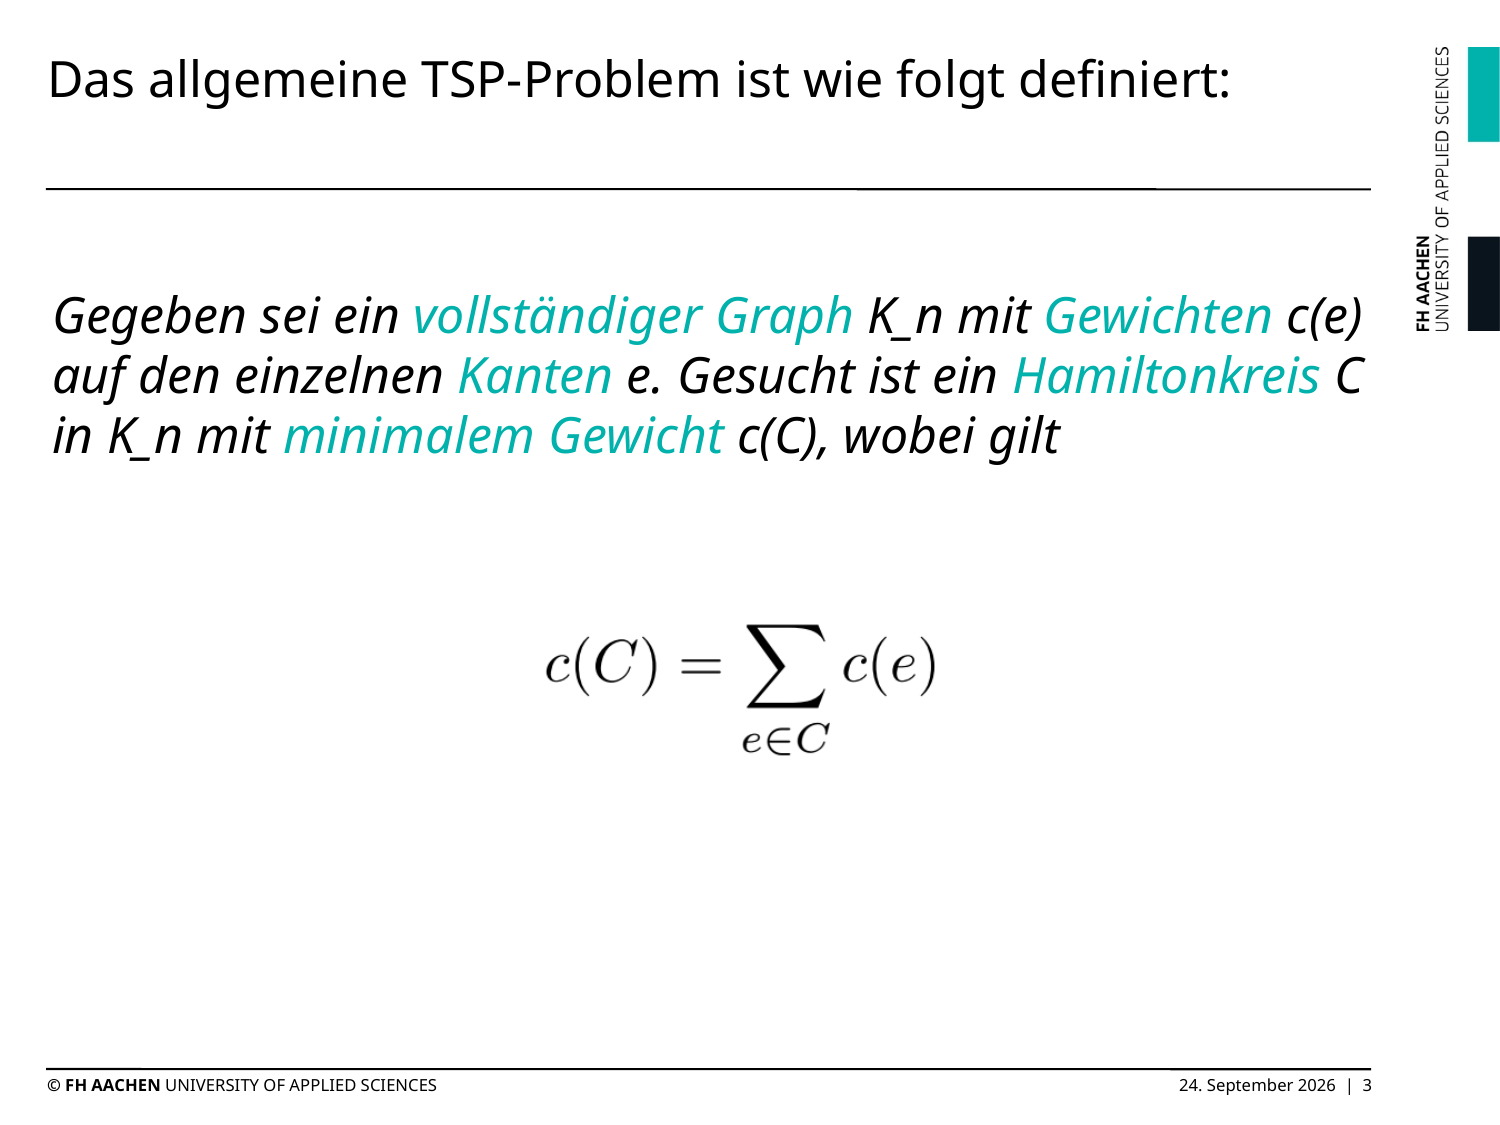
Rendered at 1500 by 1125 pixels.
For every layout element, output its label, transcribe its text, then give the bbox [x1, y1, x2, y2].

picture [1404, 47, 1500, 331]
list Gegeben sei ein vollständiger Graph K_n mit Gewichten c(e) auf den einzelnen Kanten e. Gesucht ist ein Hamiltonkreis C in K_n mit minimalem Gewicht c(C), wobei gilt [52, 223, 1375, 1050]
title Das allgemeine TSP-Problem ist wie folgt definiert: [47, 47, 1371, 166]
picture [510, 590, 990, 780]
